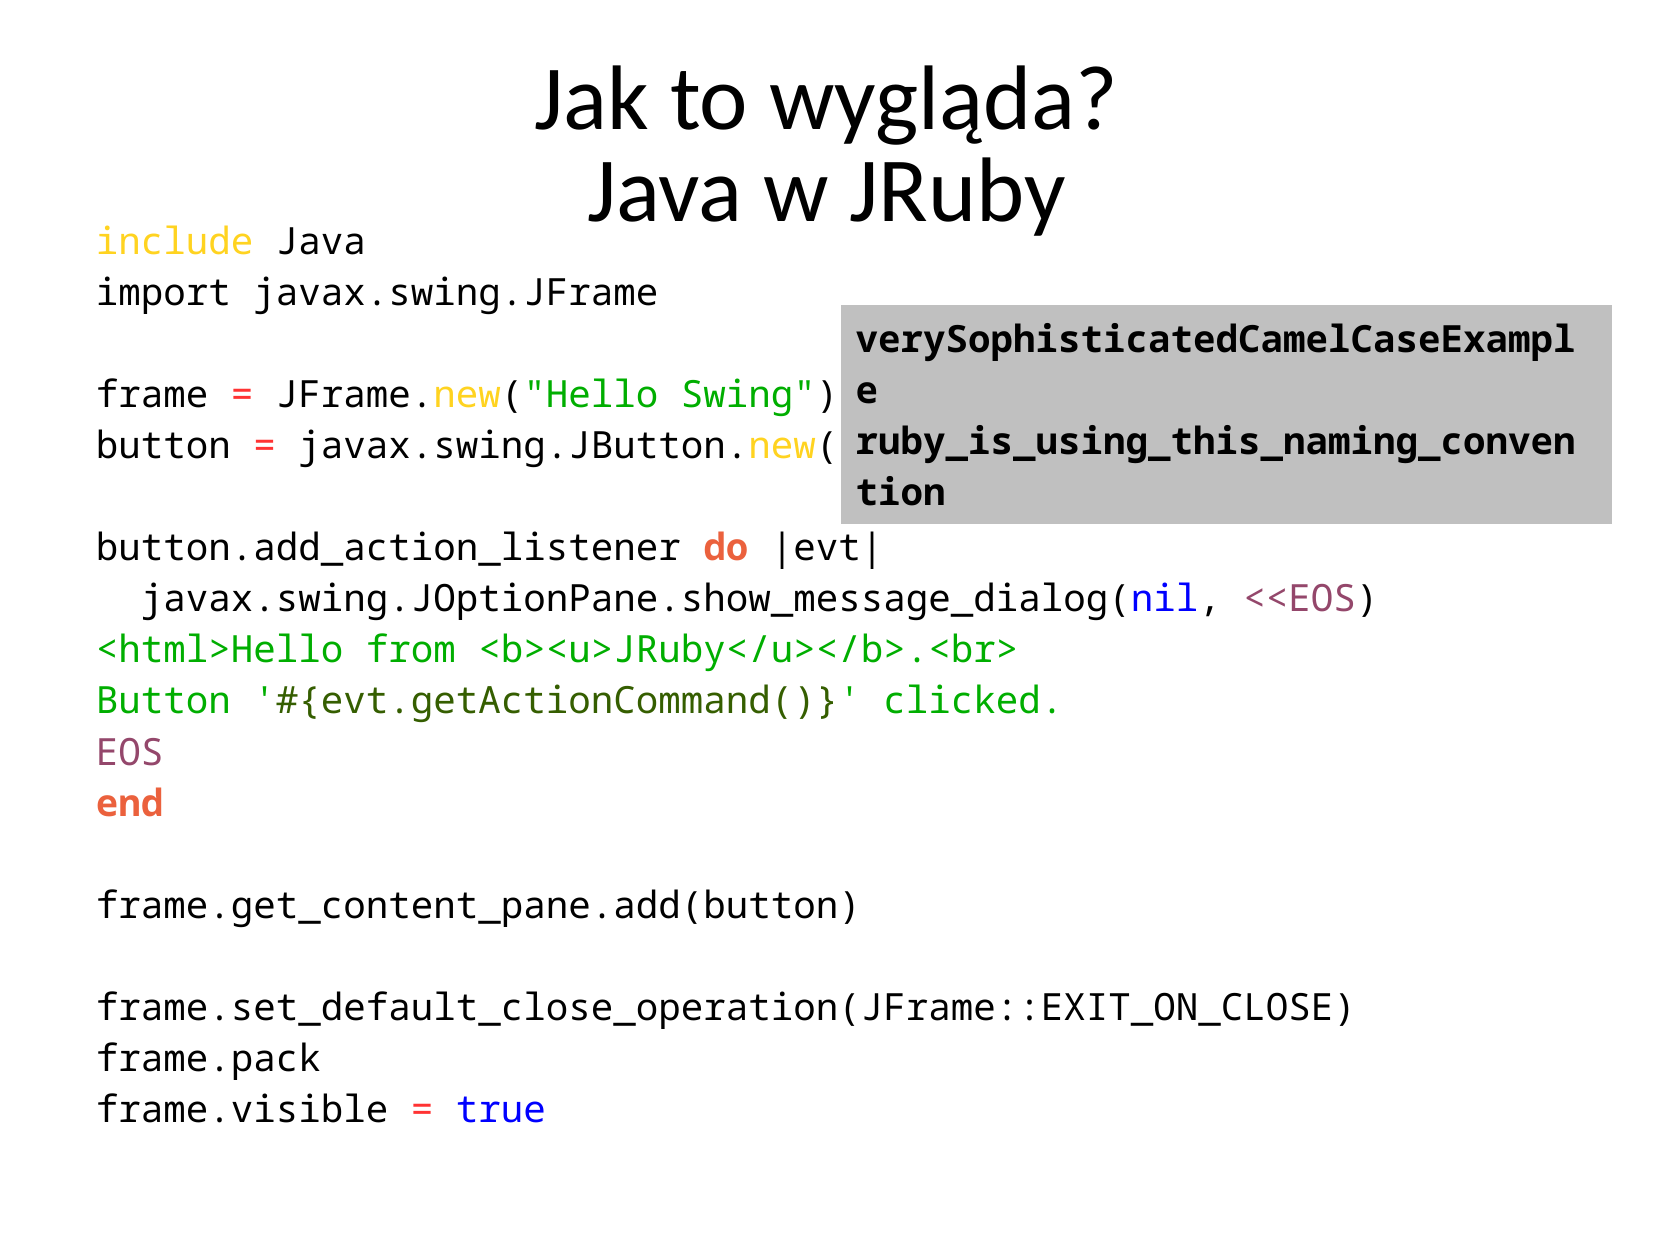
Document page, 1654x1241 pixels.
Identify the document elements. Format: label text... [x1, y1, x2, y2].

title Jak to wygląda? Java w JRuby [82, 40, 1571, 266]
table_header verySophisticatedCamelCaseExample ruby_is_using_this_naming_convention [841, 305, 1612, 524]
subtitle include Java import javax.swing.JFrame frame = JFrame.new("Hello Swing") button = javax.swing.JButton.new("Klick Me!") button.add_action_listener do |evt| javax.swing.JOptionPane.show_message_dialog(nil, <<EOS) <html>Hello from <b><u>JRuby</u></b>.<br> Button '#{evt.getActionCommand()}' clicked. EOS end frame.get_content_pane.add(button) frame.set_default_close_operation(JFrame::EXIT_ON_CLOSE) frame.pack frame.visible = true [82, 281, 1571, 1118]
